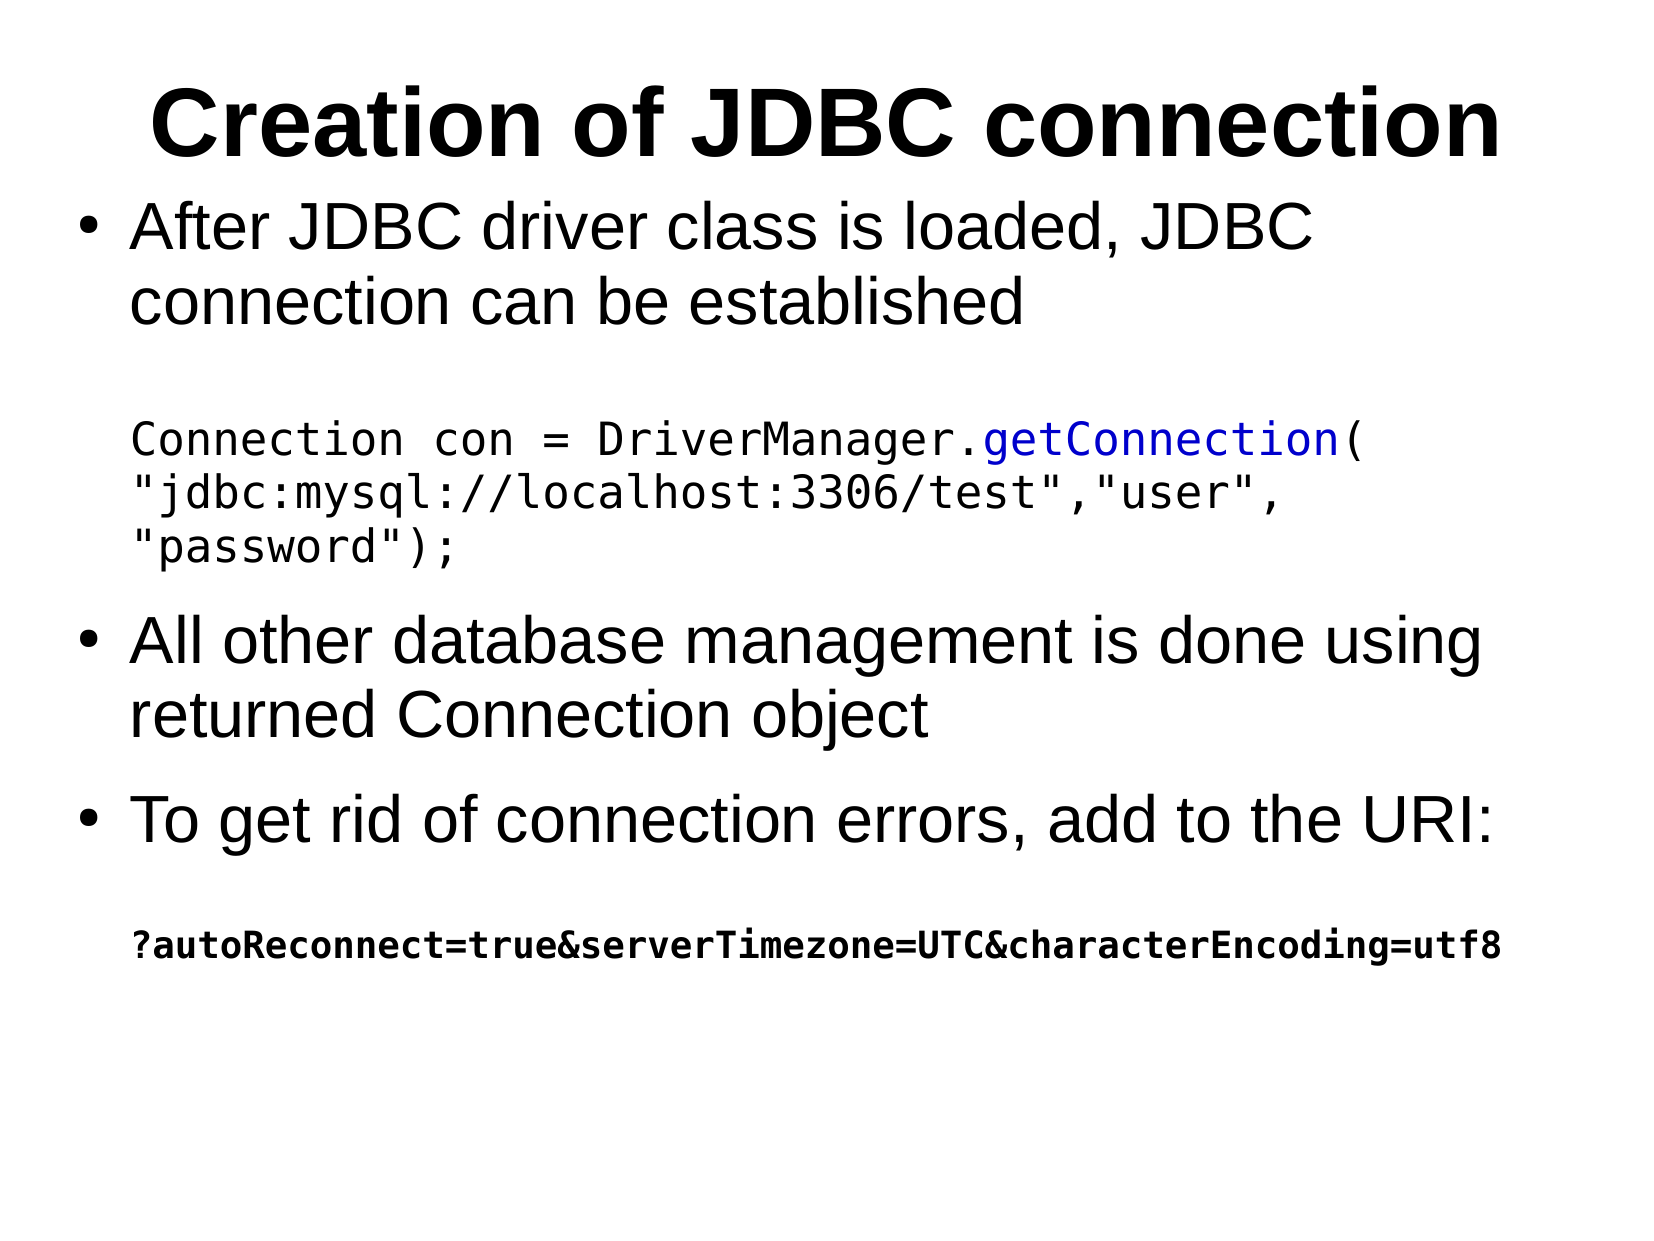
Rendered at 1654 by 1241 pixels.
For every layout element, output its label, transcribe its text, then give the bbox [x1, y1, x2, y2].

list After JDBC driver class is loaded, JDBC connection can be established Connection con = DriverManager.getConnection( "jdbc:mysql://localhost:3306/test","user", "password"); All other database management is done using returned Connection object To get rid of connection errors, add to the URI: ?autoReconnect=true&serverTimezone=UTC&characterEncoding=utf8 [59, 188, 1619, 1193]
title Creation of JDBC connection [82, 67, 1571, 177]
